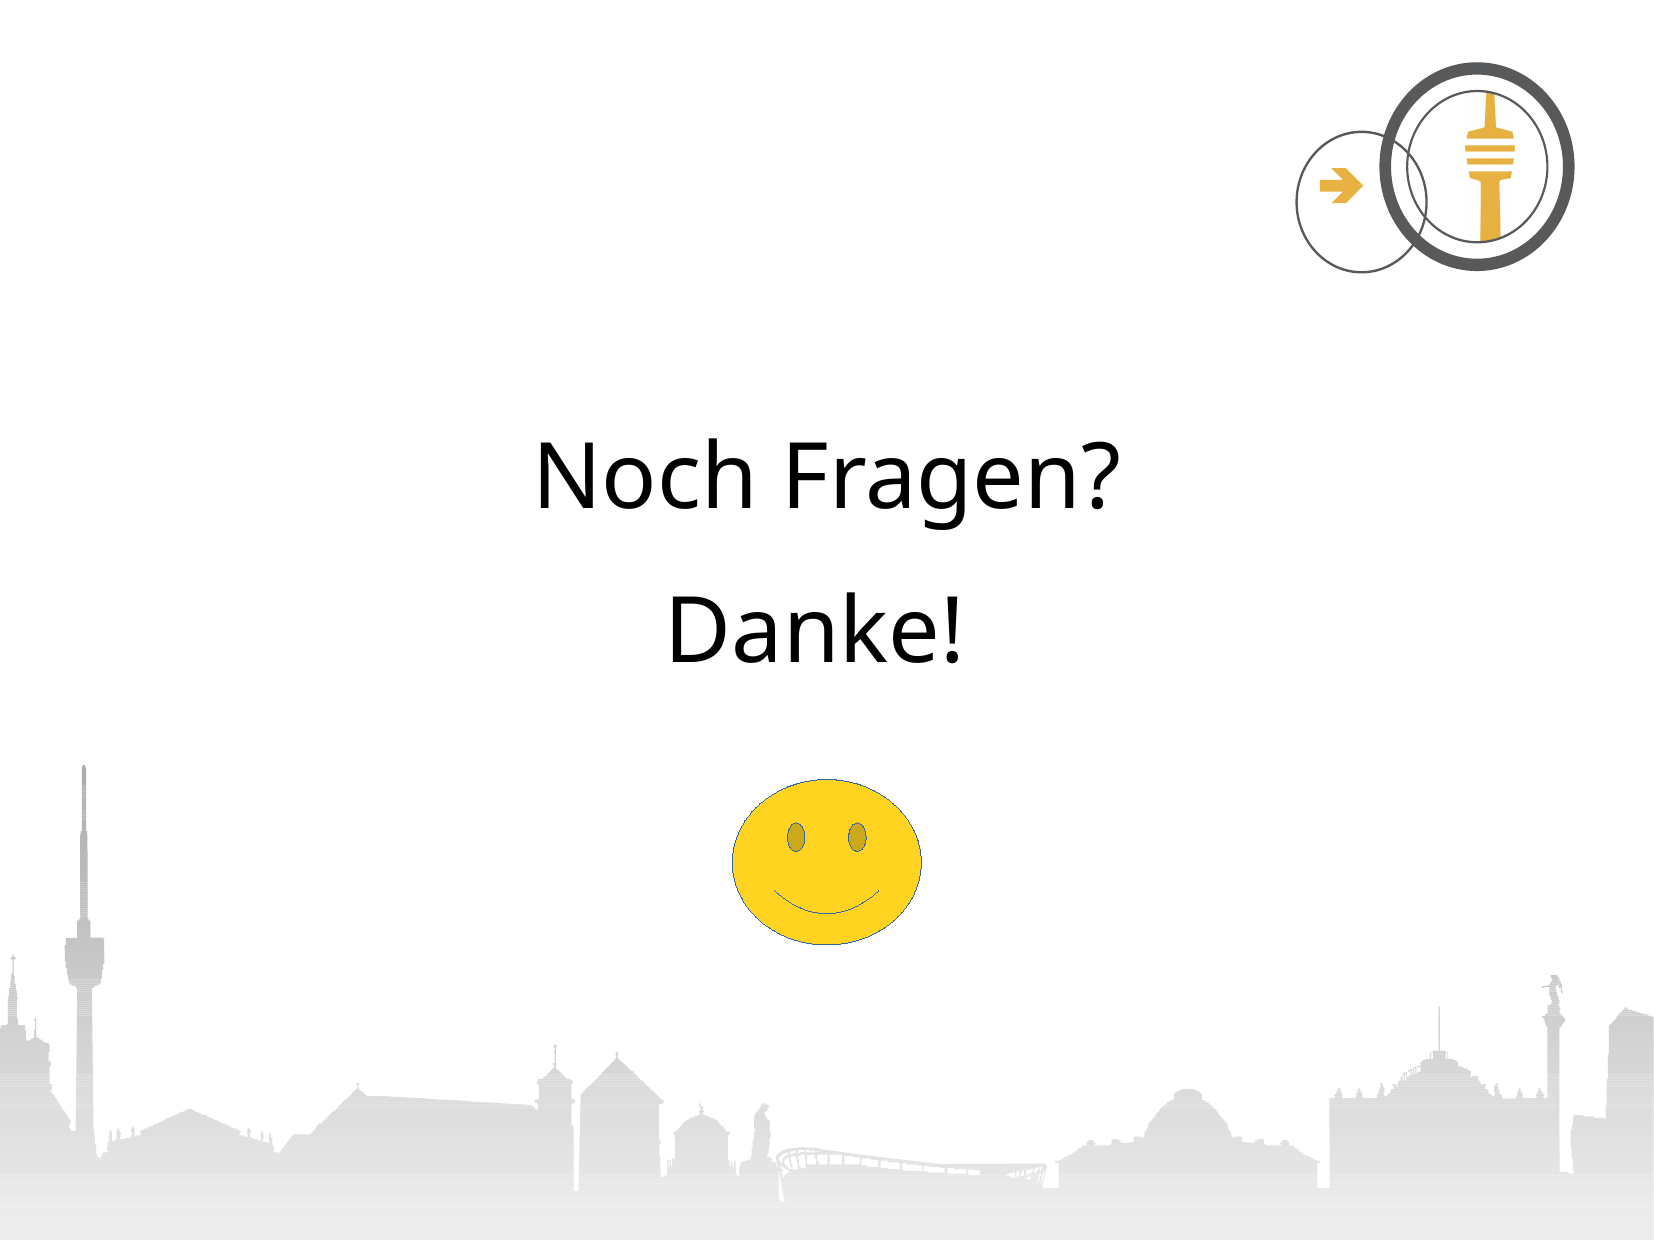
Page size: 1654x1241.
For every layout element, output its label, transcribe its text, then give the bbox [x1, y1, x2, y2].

text_box [732, 779, 922, 945]
list Noch Fragen? Danke! [82, 290, 1571, 1146]
